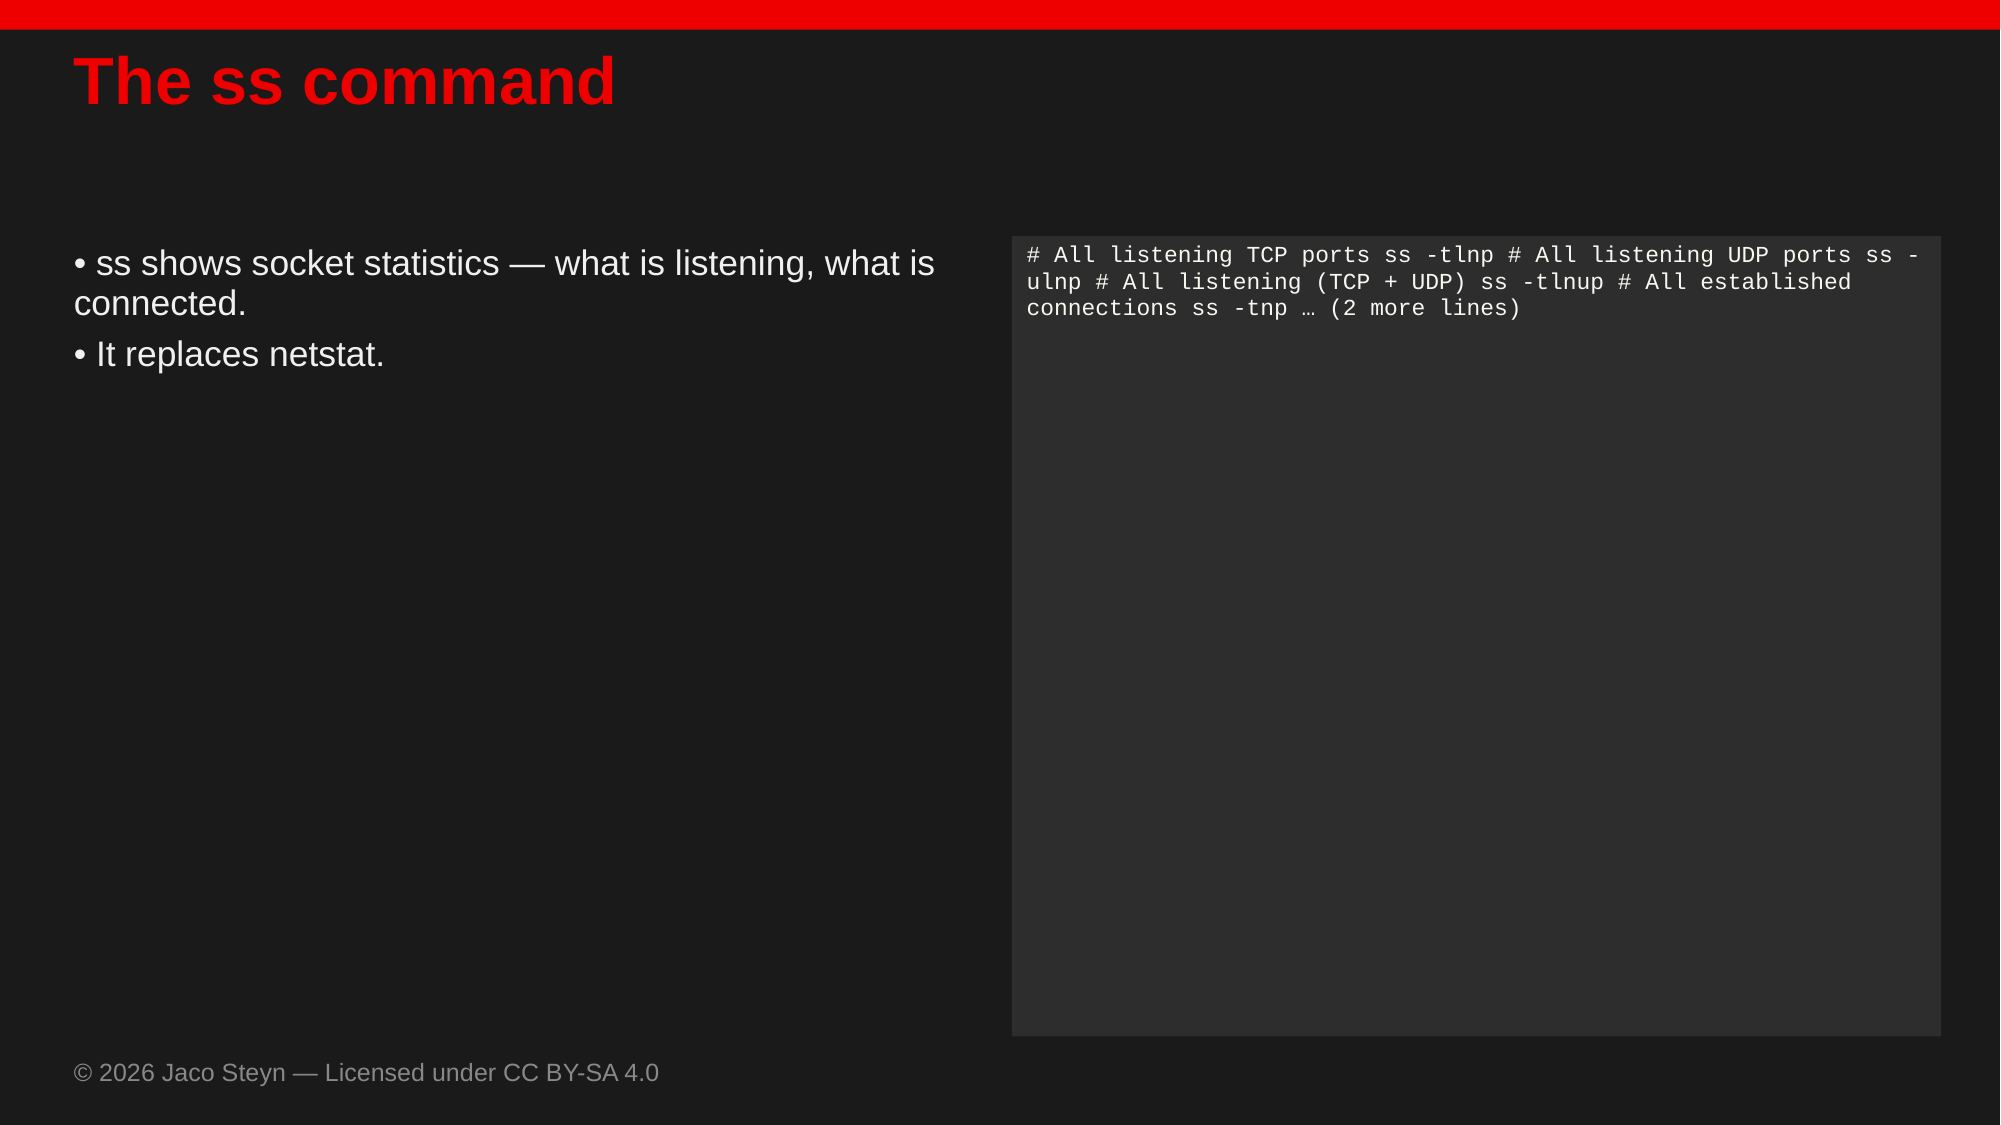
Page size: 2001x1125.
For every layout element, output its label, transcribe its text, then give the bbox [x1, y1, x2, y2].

text_box # All listening TCP ports ss -tlnp # All listening UDP ports ss -ulnp # All listening (TCP + UDP) ss -tlnup # All established connections ss -tnp … (2 more lines) [1011, 236, 1942, 1037]
text_box The ss command [59, 36, 1942, 208]
text_box • ss shows socket statistics — what is listening, what is connected. • It replaces netstat. [59, 236, 989, 1037]
text_box [0, 0, 2001, 30]
text_box © 2026 Jaco Steyn — Licensed under CC BY-SA 4.0 [59, 1051, 1942, 1093]
